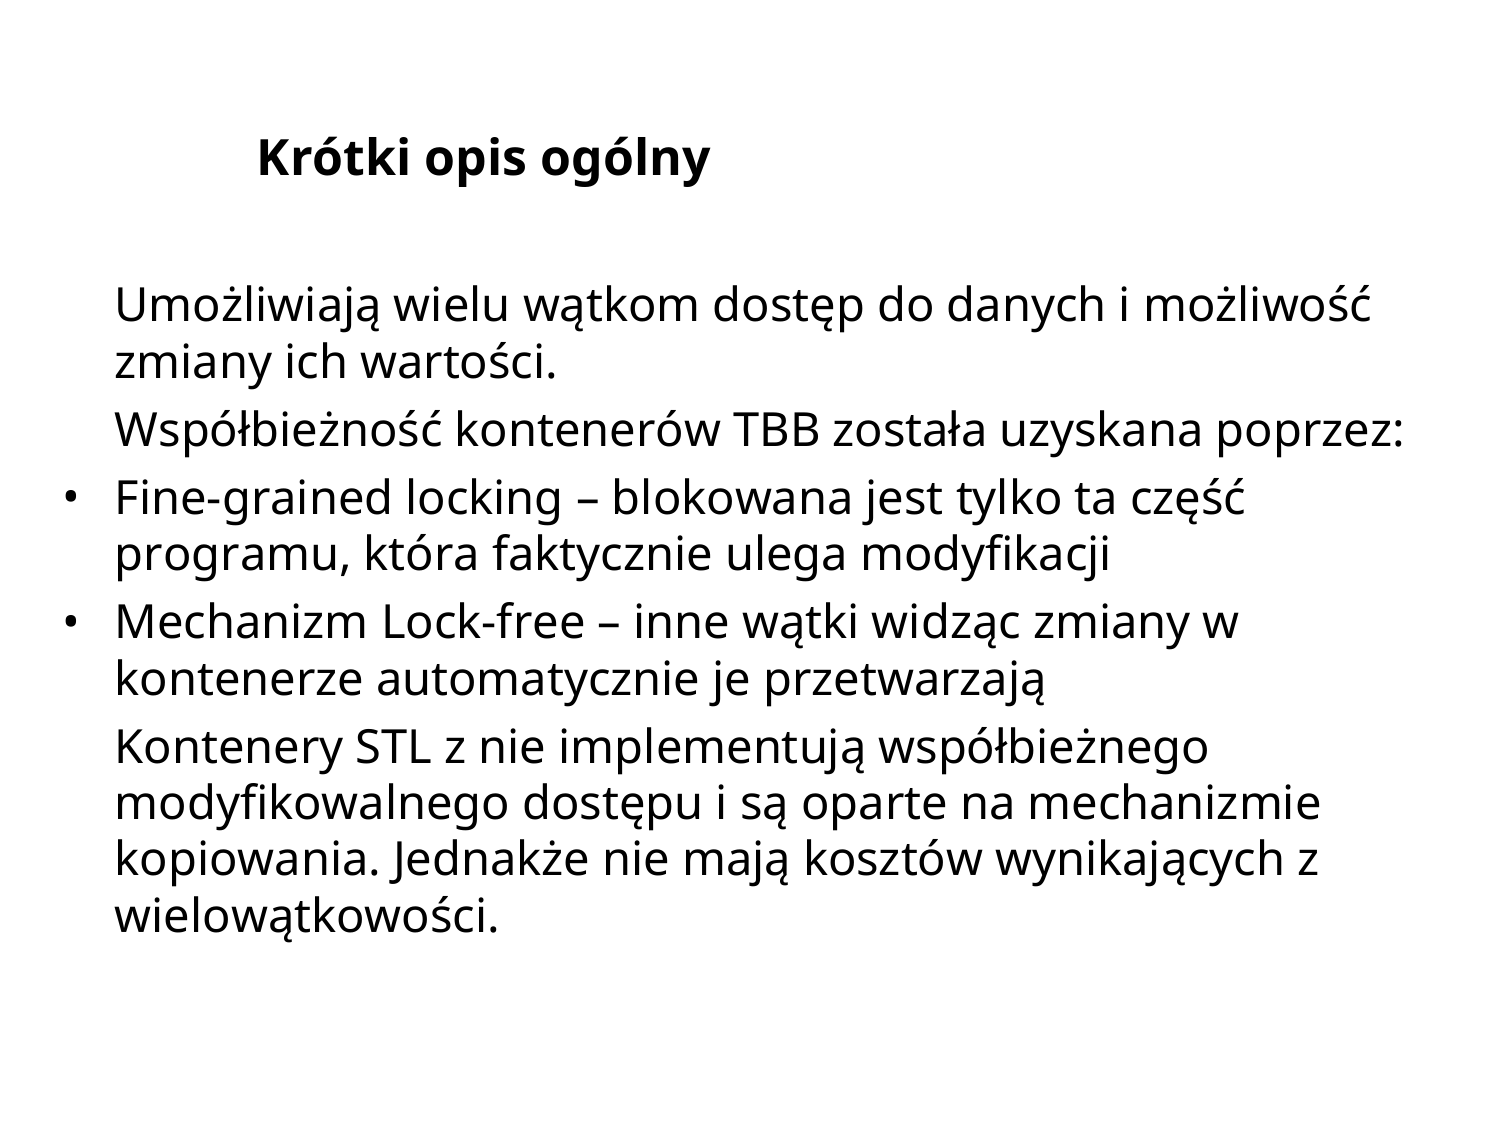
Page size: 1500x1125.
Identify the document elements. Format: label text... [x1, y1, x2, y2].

list Umożliwiają wielu wątkom dostęp do danych i możliwość zmiany ich wartości. Współbieżność kontenerów TBB została uzyskana poprzez: Fine-grained locking – blokowana jest tylko ta część programu, która faktycznie ulega modyfikacji Mechanizm Lock-free – inne wątki widząc zmiany w kontenerze automatycznie je przetwarzają Kontenery STL z nie implementują współbieżnego modyfikowalnego dostępu i są oparte na mechanizmie kopiowania. Jednakże nie mają kosztów wynikających z wielowątkowości. [47, 267, 1425, 1005]
title Krótki opis ogólny [242, 78, 1425, 233]
